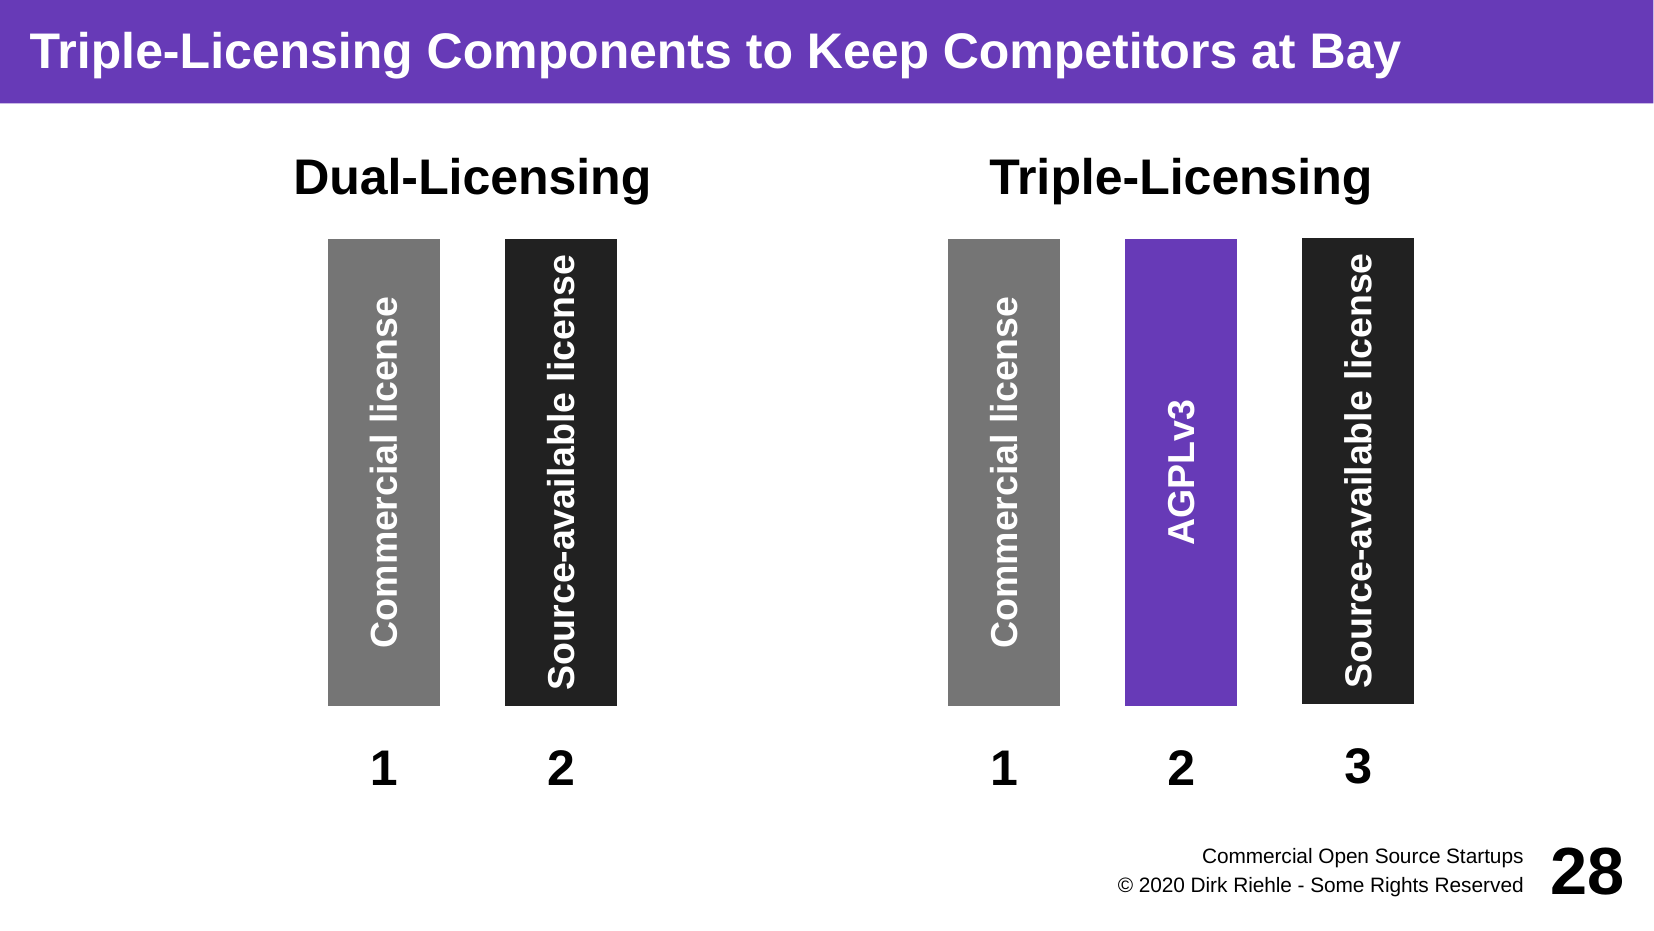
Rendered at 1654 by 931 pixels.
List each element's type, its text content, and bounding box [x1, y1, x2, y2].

text_box Source-available license [501, 237, 621, 708]
text_box Commercial license [944, 237, 1063, 708]
text_box 3 [1299, 707, 1418, 826]
text_box Dual-Licensing [236, 118, 709, 237]
text_box AGPLv3 [1122, 237, 1241, 708]
text_box Source-available license [1299, 234, 1418, 707]
title Triple-Licensing Components to Keep Competitors at Bay [0, 0, 1654, 104]
text_box Triple-Licensing [944, 118, 1418, 237]
text_box Commercial license [324, 237, 443, 708]
text_box 1 [944, 708, 1063, 827]
text_box 2 [1122, 708, 1241, 827]
text_box 2 [501, 708, 621, 827]
text_box 1 [324, 708, 443, 827]
